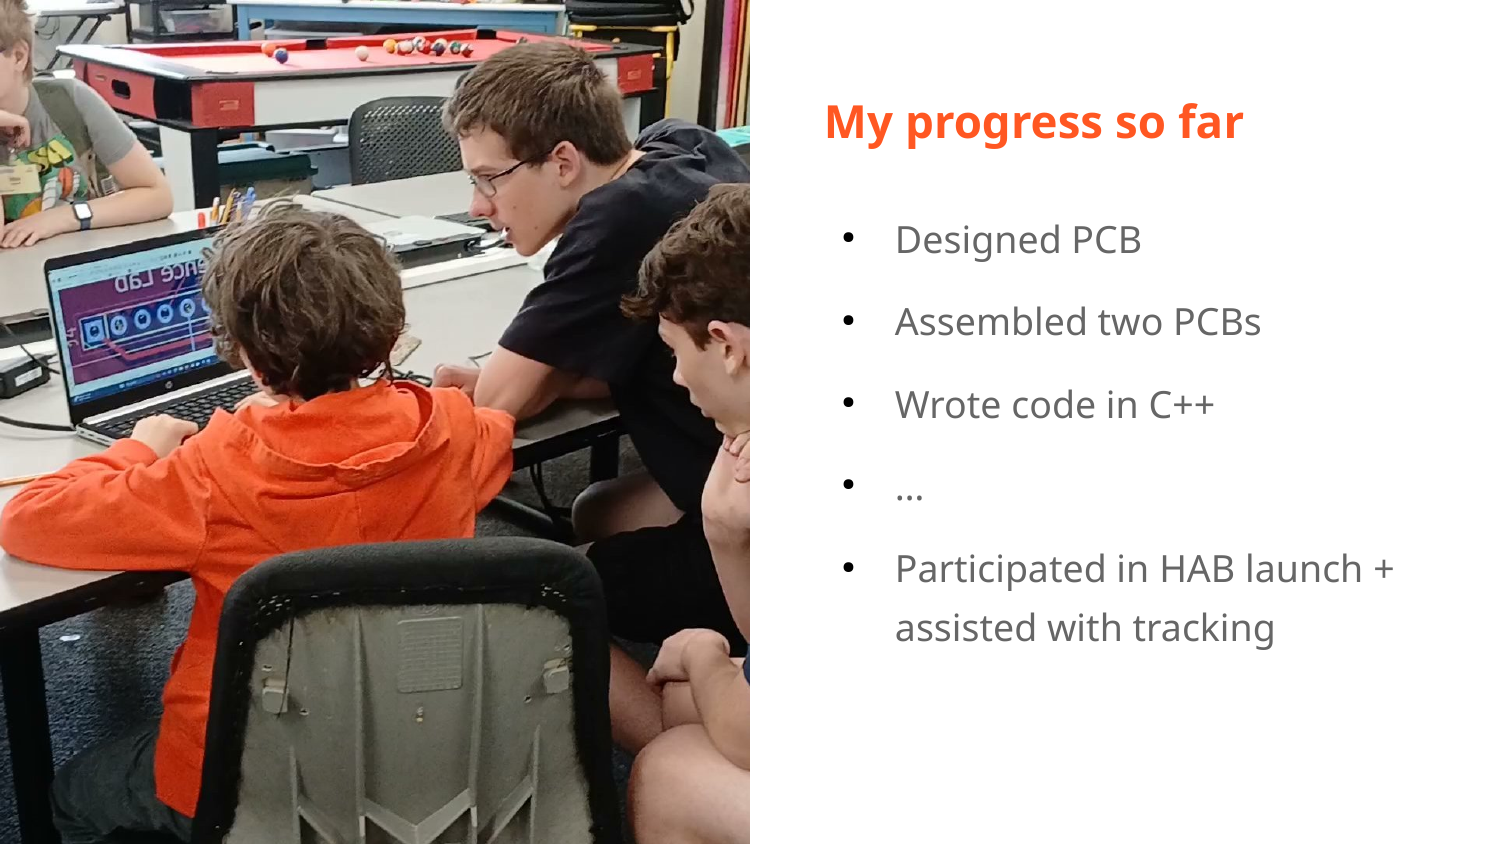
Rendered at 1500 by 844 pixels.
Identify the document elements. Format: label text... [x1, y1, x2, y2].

picture [0, 0, 751, 844]
list Designed PCB Assembled two PCBs Wrote code in C++ … Participated in HAB launch + assisted with tracking [809, 191, 1433, 752]
title My progress so far [809, 75, 1471, 169]
